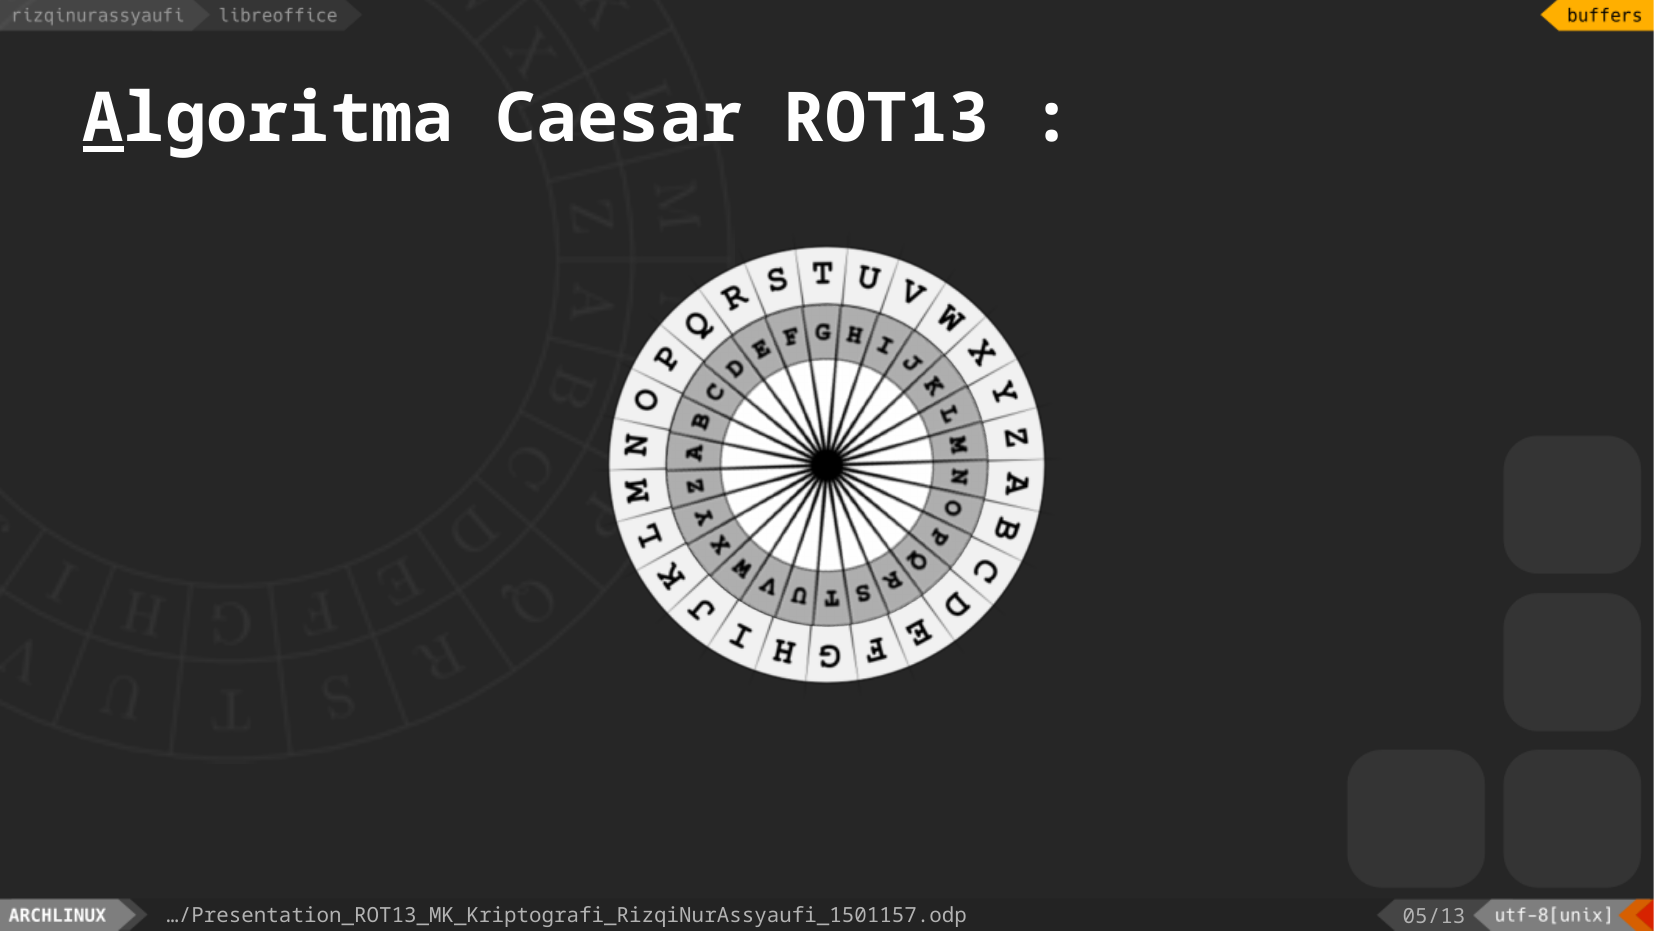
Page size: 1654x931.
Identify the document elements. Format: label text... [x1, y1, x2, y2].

text_box 05/13 [1387, 895, 1480, 931]
text_box …/Presentation_ROT13_MK_Kriptografi_RizqiNurAssyaufi_1501157.odp [151, 895, 982, 931]
picture [0, 0, 1654, 931]
title Algoritma Caesar ROT13 : [735, 37, 1571, 193]
